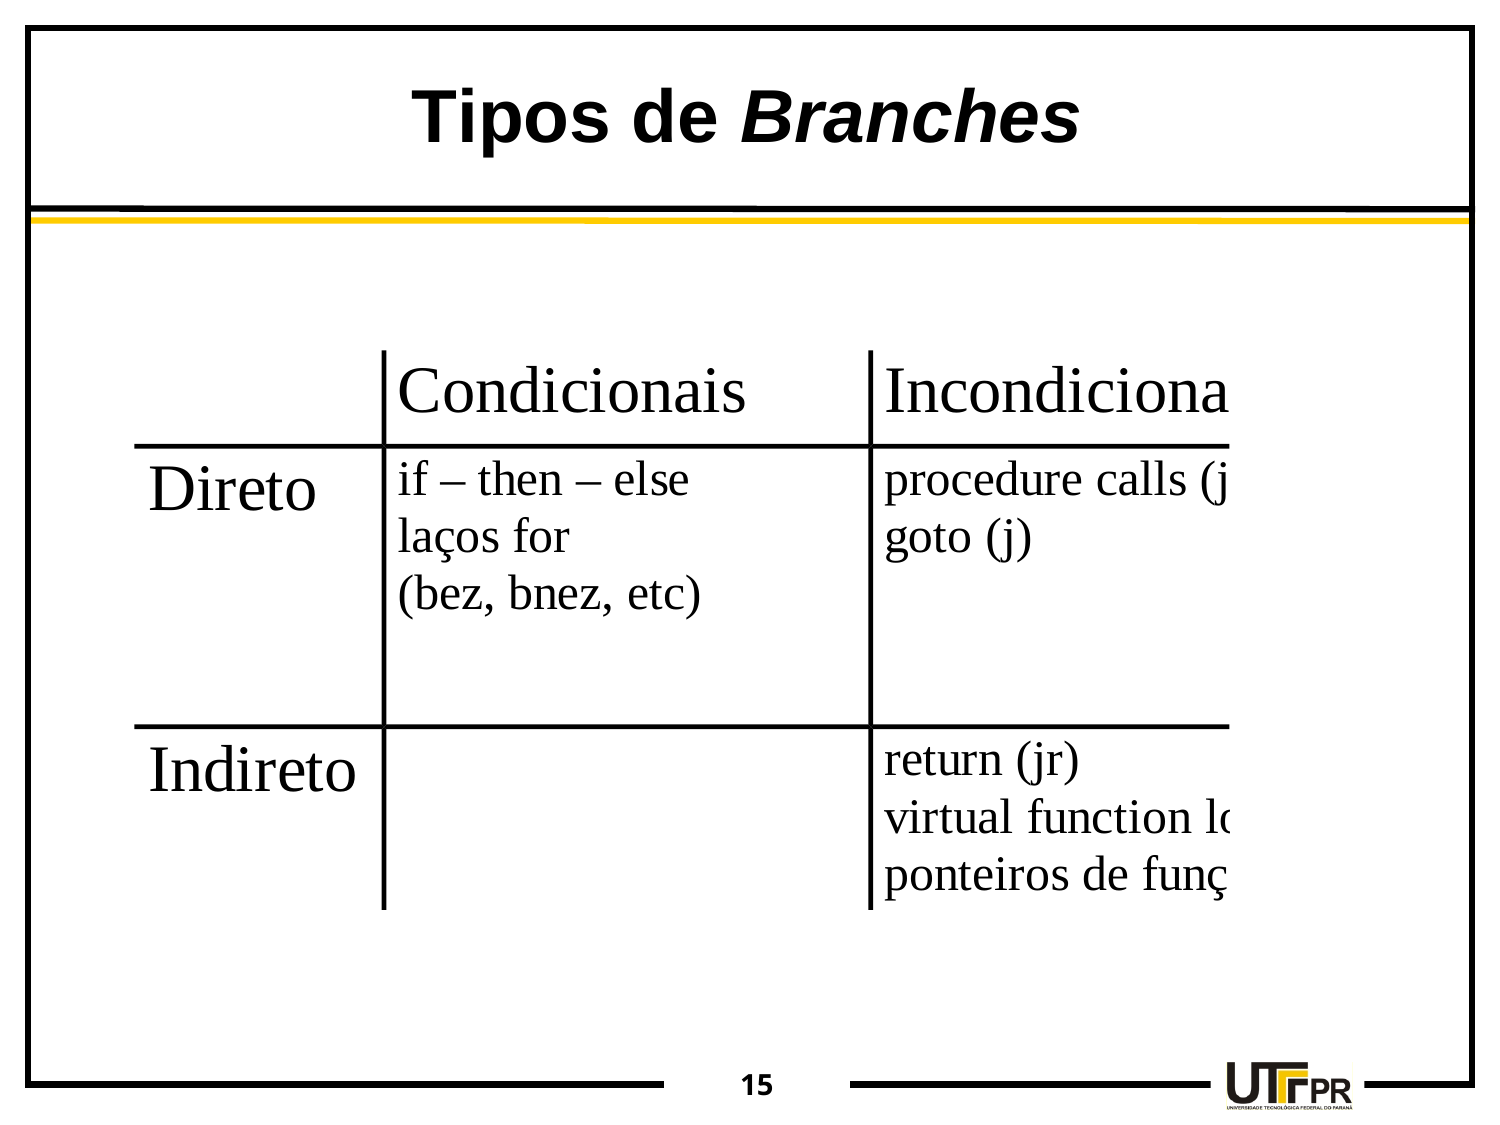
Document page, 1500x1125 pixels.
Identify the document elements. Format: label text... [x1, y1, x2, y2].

title Tipos de Branches [23, 35, 1471, 201]
picture [1226, 1062, 1353, 1110]
chart [0, 200, 1230, 910]
